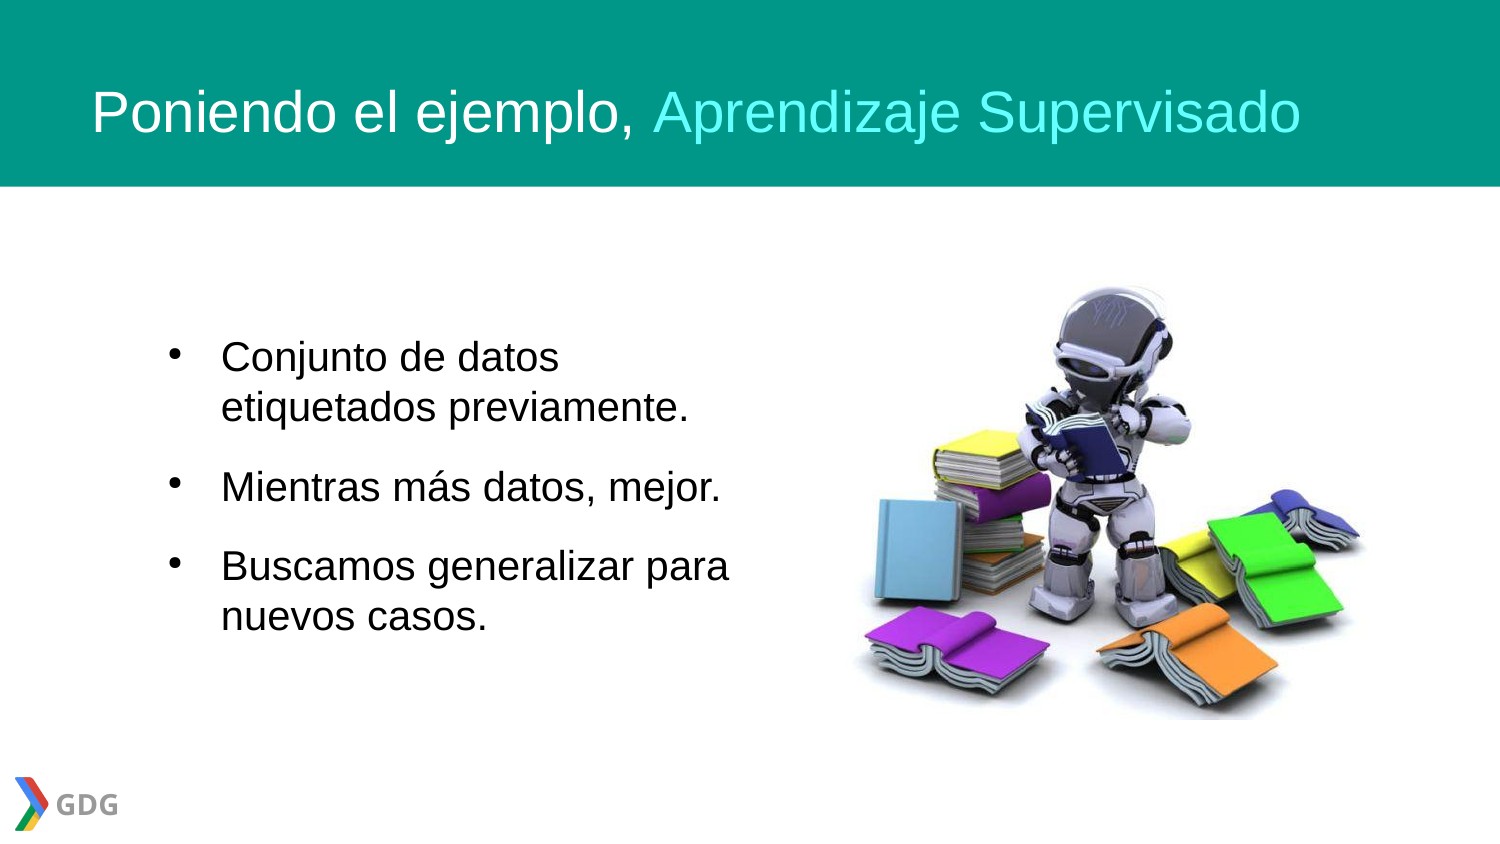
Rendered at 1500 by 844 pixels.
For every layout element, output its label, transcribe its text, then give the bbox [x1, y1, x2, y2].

picture [15, 777, 49, 831]
picture [795, 265, 1411, 721]
list Conjunto de datos etiquetados previamente. Mientras más datos, mejor. Buscamos generalizar para nuevos casos. [135, 315, 801, 844]
title Poniendo el ejemplo, Aprendizaje Supervisado [76, 17, 1404, 160]
